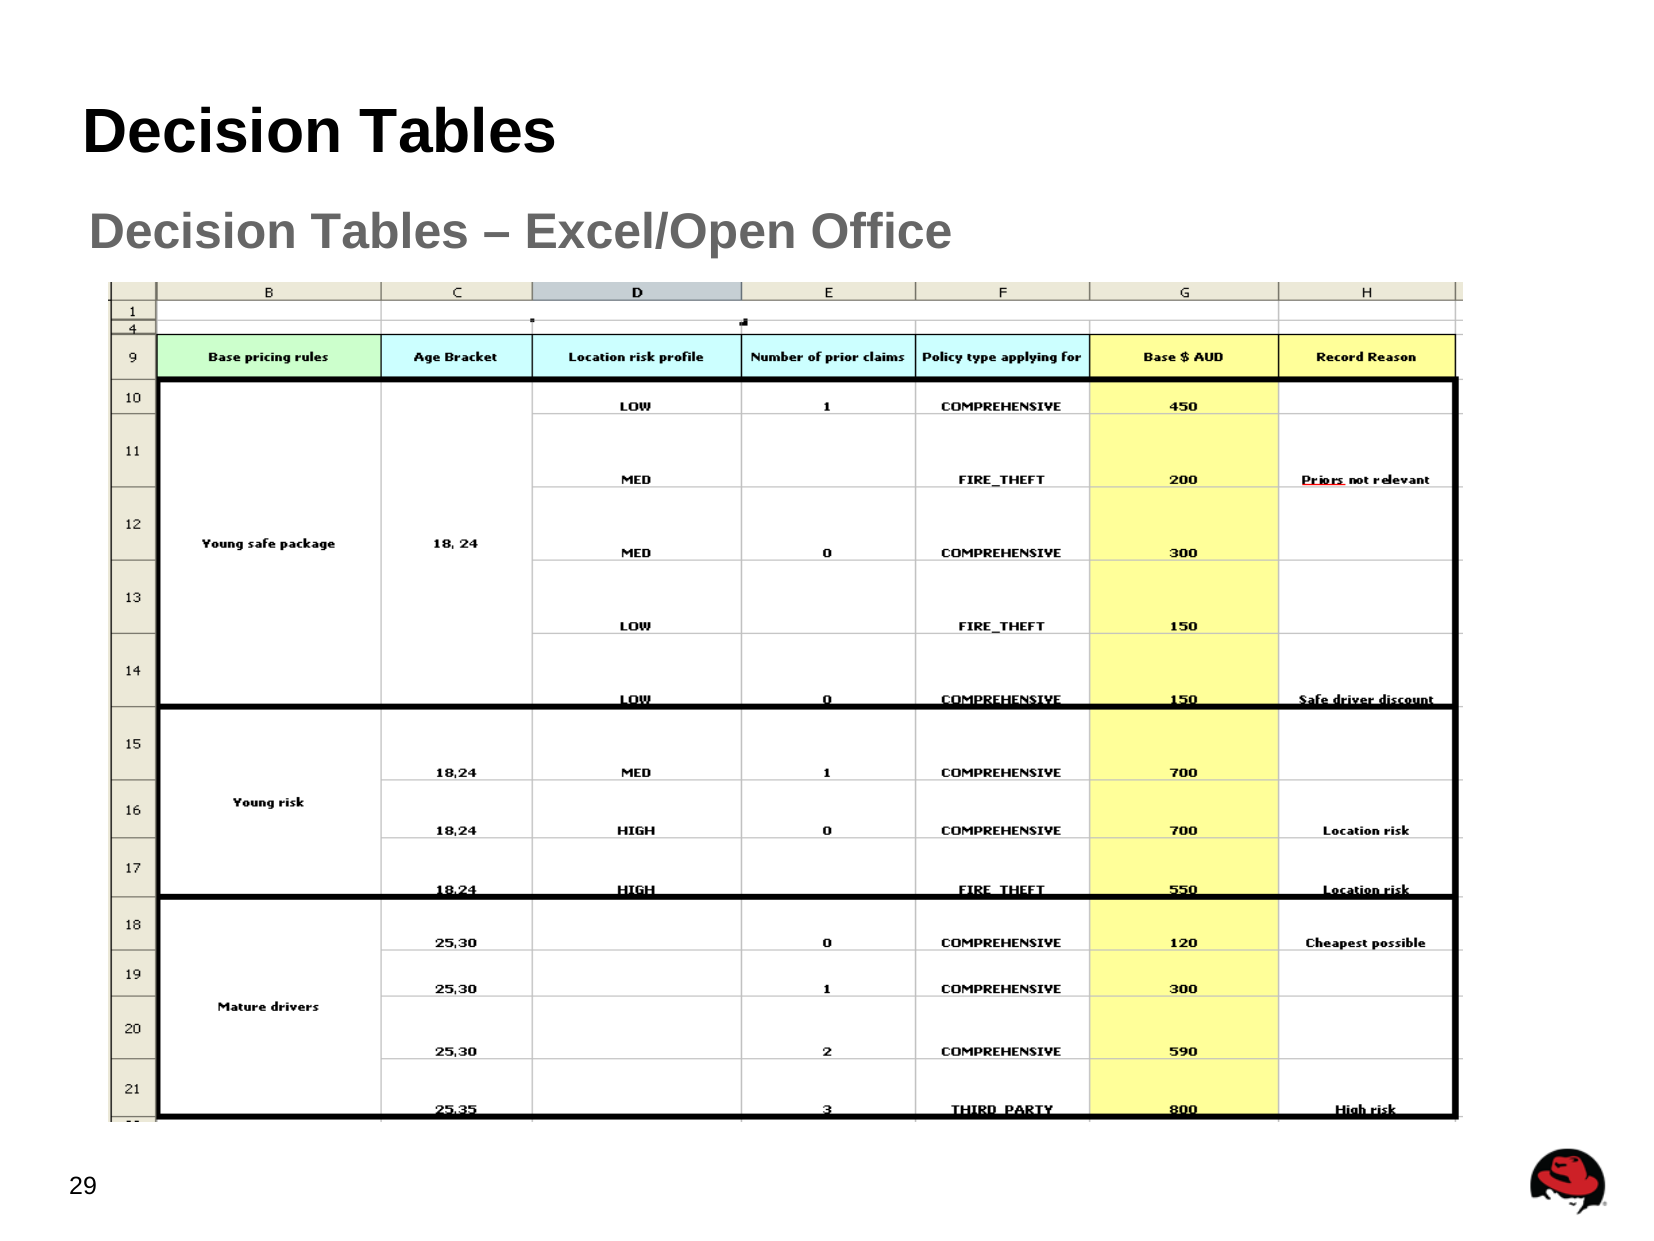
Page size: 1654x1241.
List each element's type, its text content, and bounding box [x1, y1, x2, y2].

picture [1529, 1146, 1613, 1224]
picture [108, 282, 1463, 1122]
title Decision Tables [82, 37, 1571, 226]
text_box Decision Tables – Excel/Open Office [88, 203, 1577, 983]
